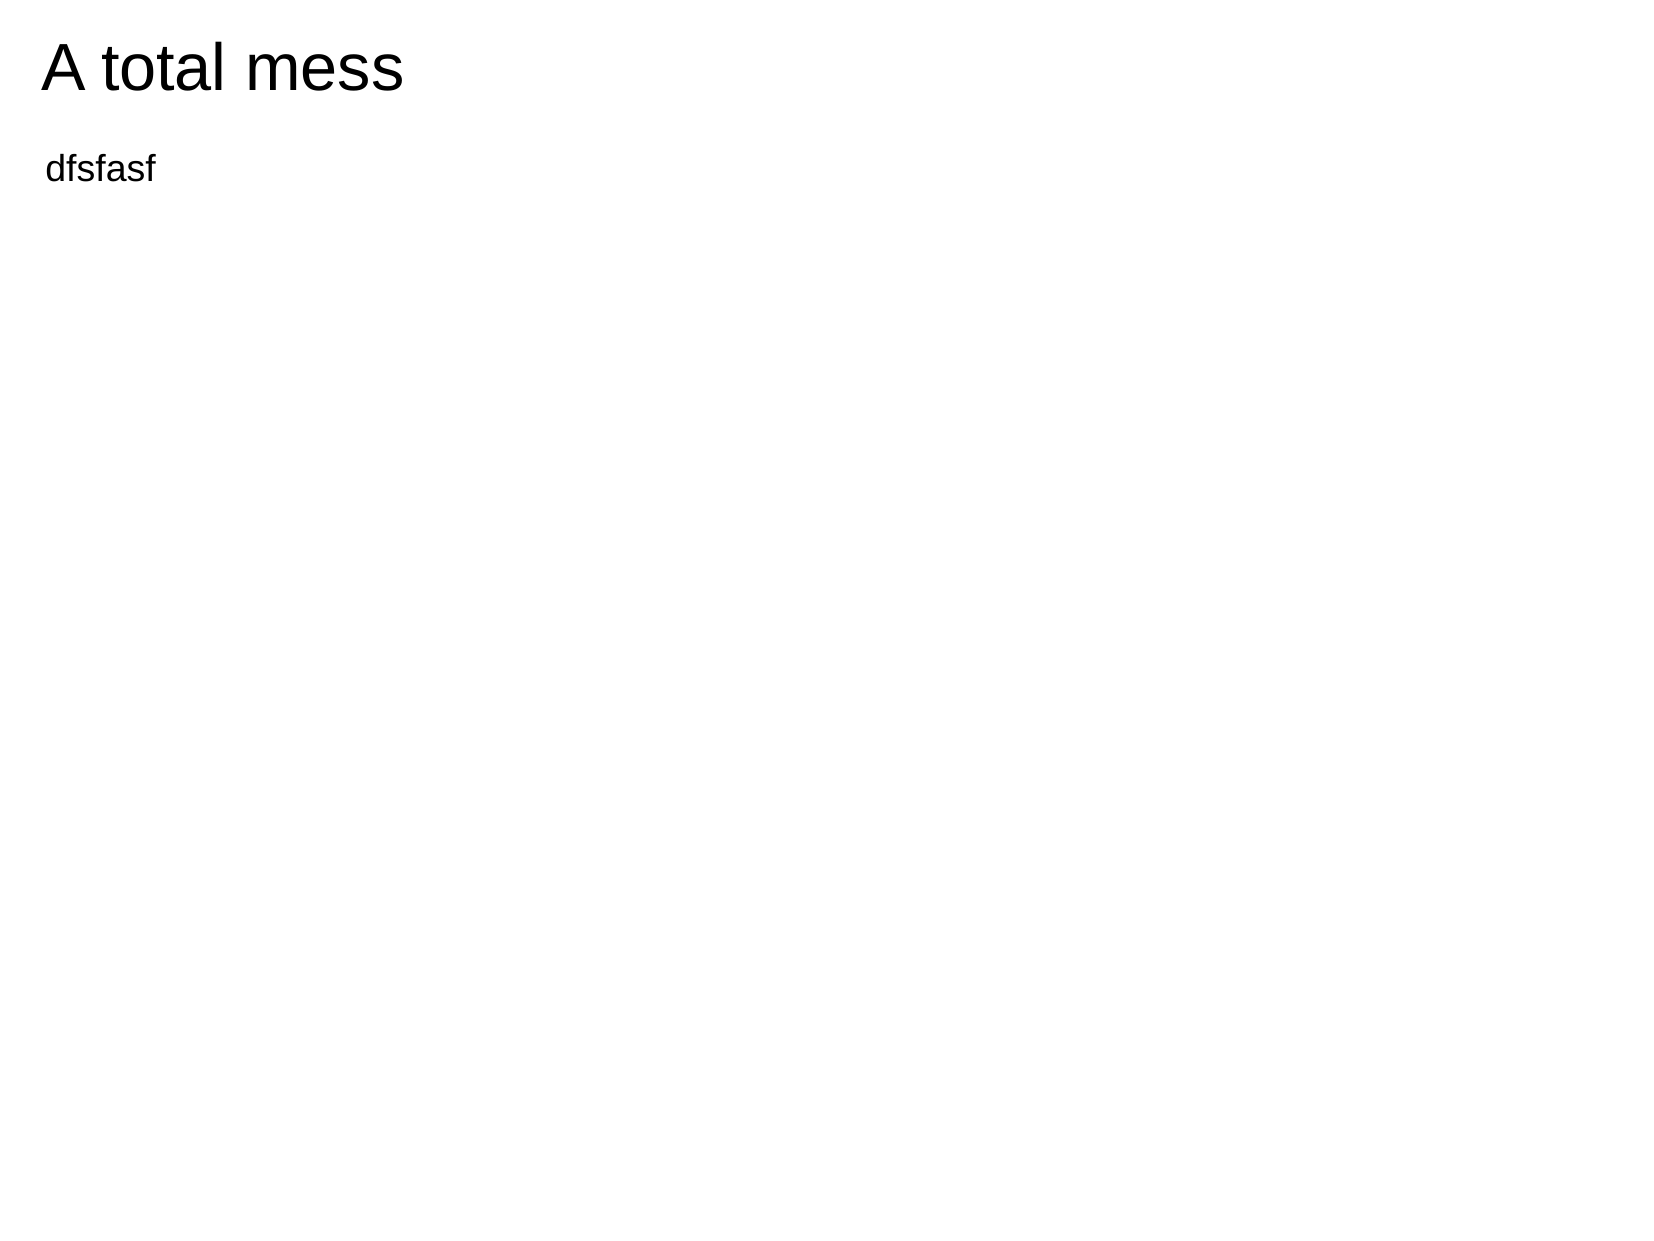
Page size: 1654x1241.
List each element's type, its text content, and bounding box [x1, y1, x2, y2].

title A total mess [41, 30, 1530, 105]
text_box dfsfasf [30, 140, 1636, 244]
